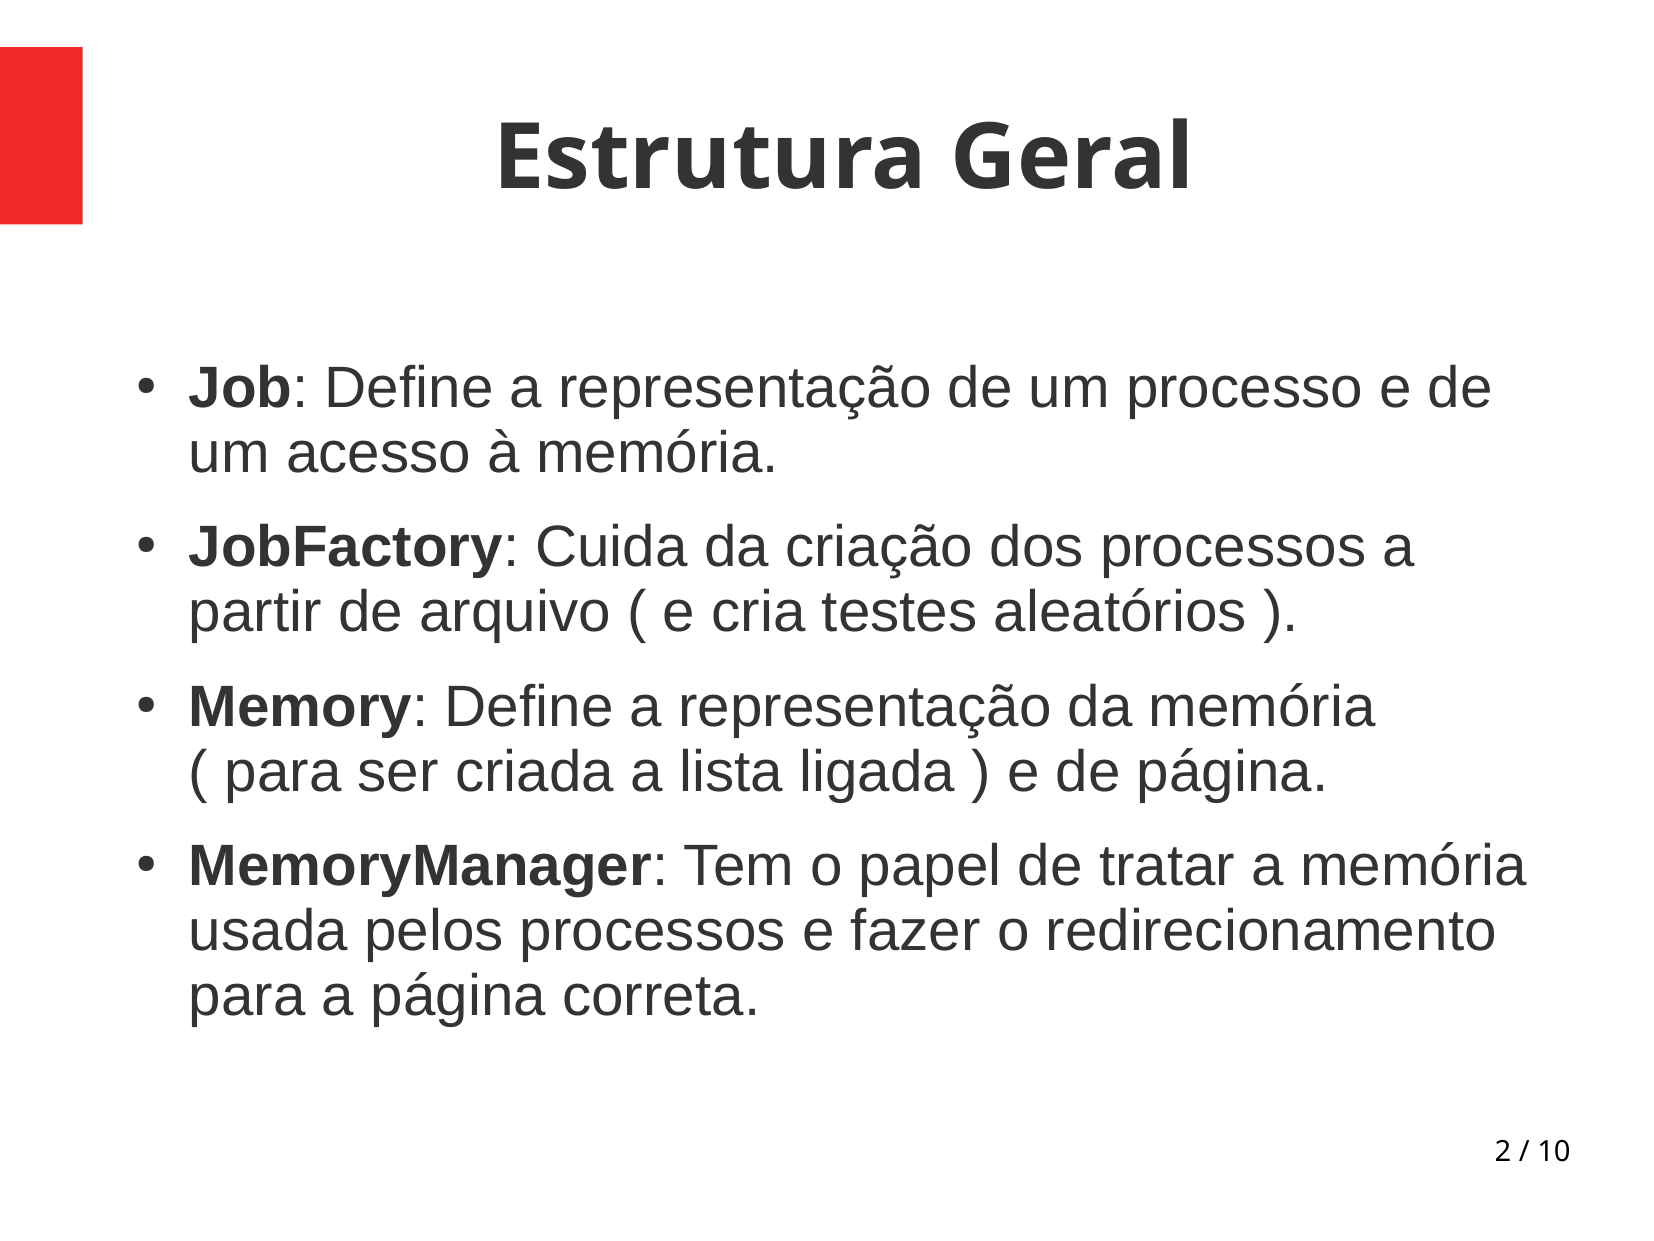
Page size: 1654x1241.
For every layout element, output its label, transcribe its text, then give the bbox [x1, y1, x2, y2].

title Estrutura Geral [118, 49, 1571, 257]
list Job: Define a representação de um processo e de um acesso à memória. JobFactory: Cuida da criação dos processos a partir de arquivo ( e cria testes aleatórios ). Memory: Define a representação da memória ( para ser criada a lista ligada ) e de página. MemoryManager: Tem o papel de tratar a memória usada pelos processos e fazer o redirecionamento para a página correta. [118, 354, 1536, 1074]
